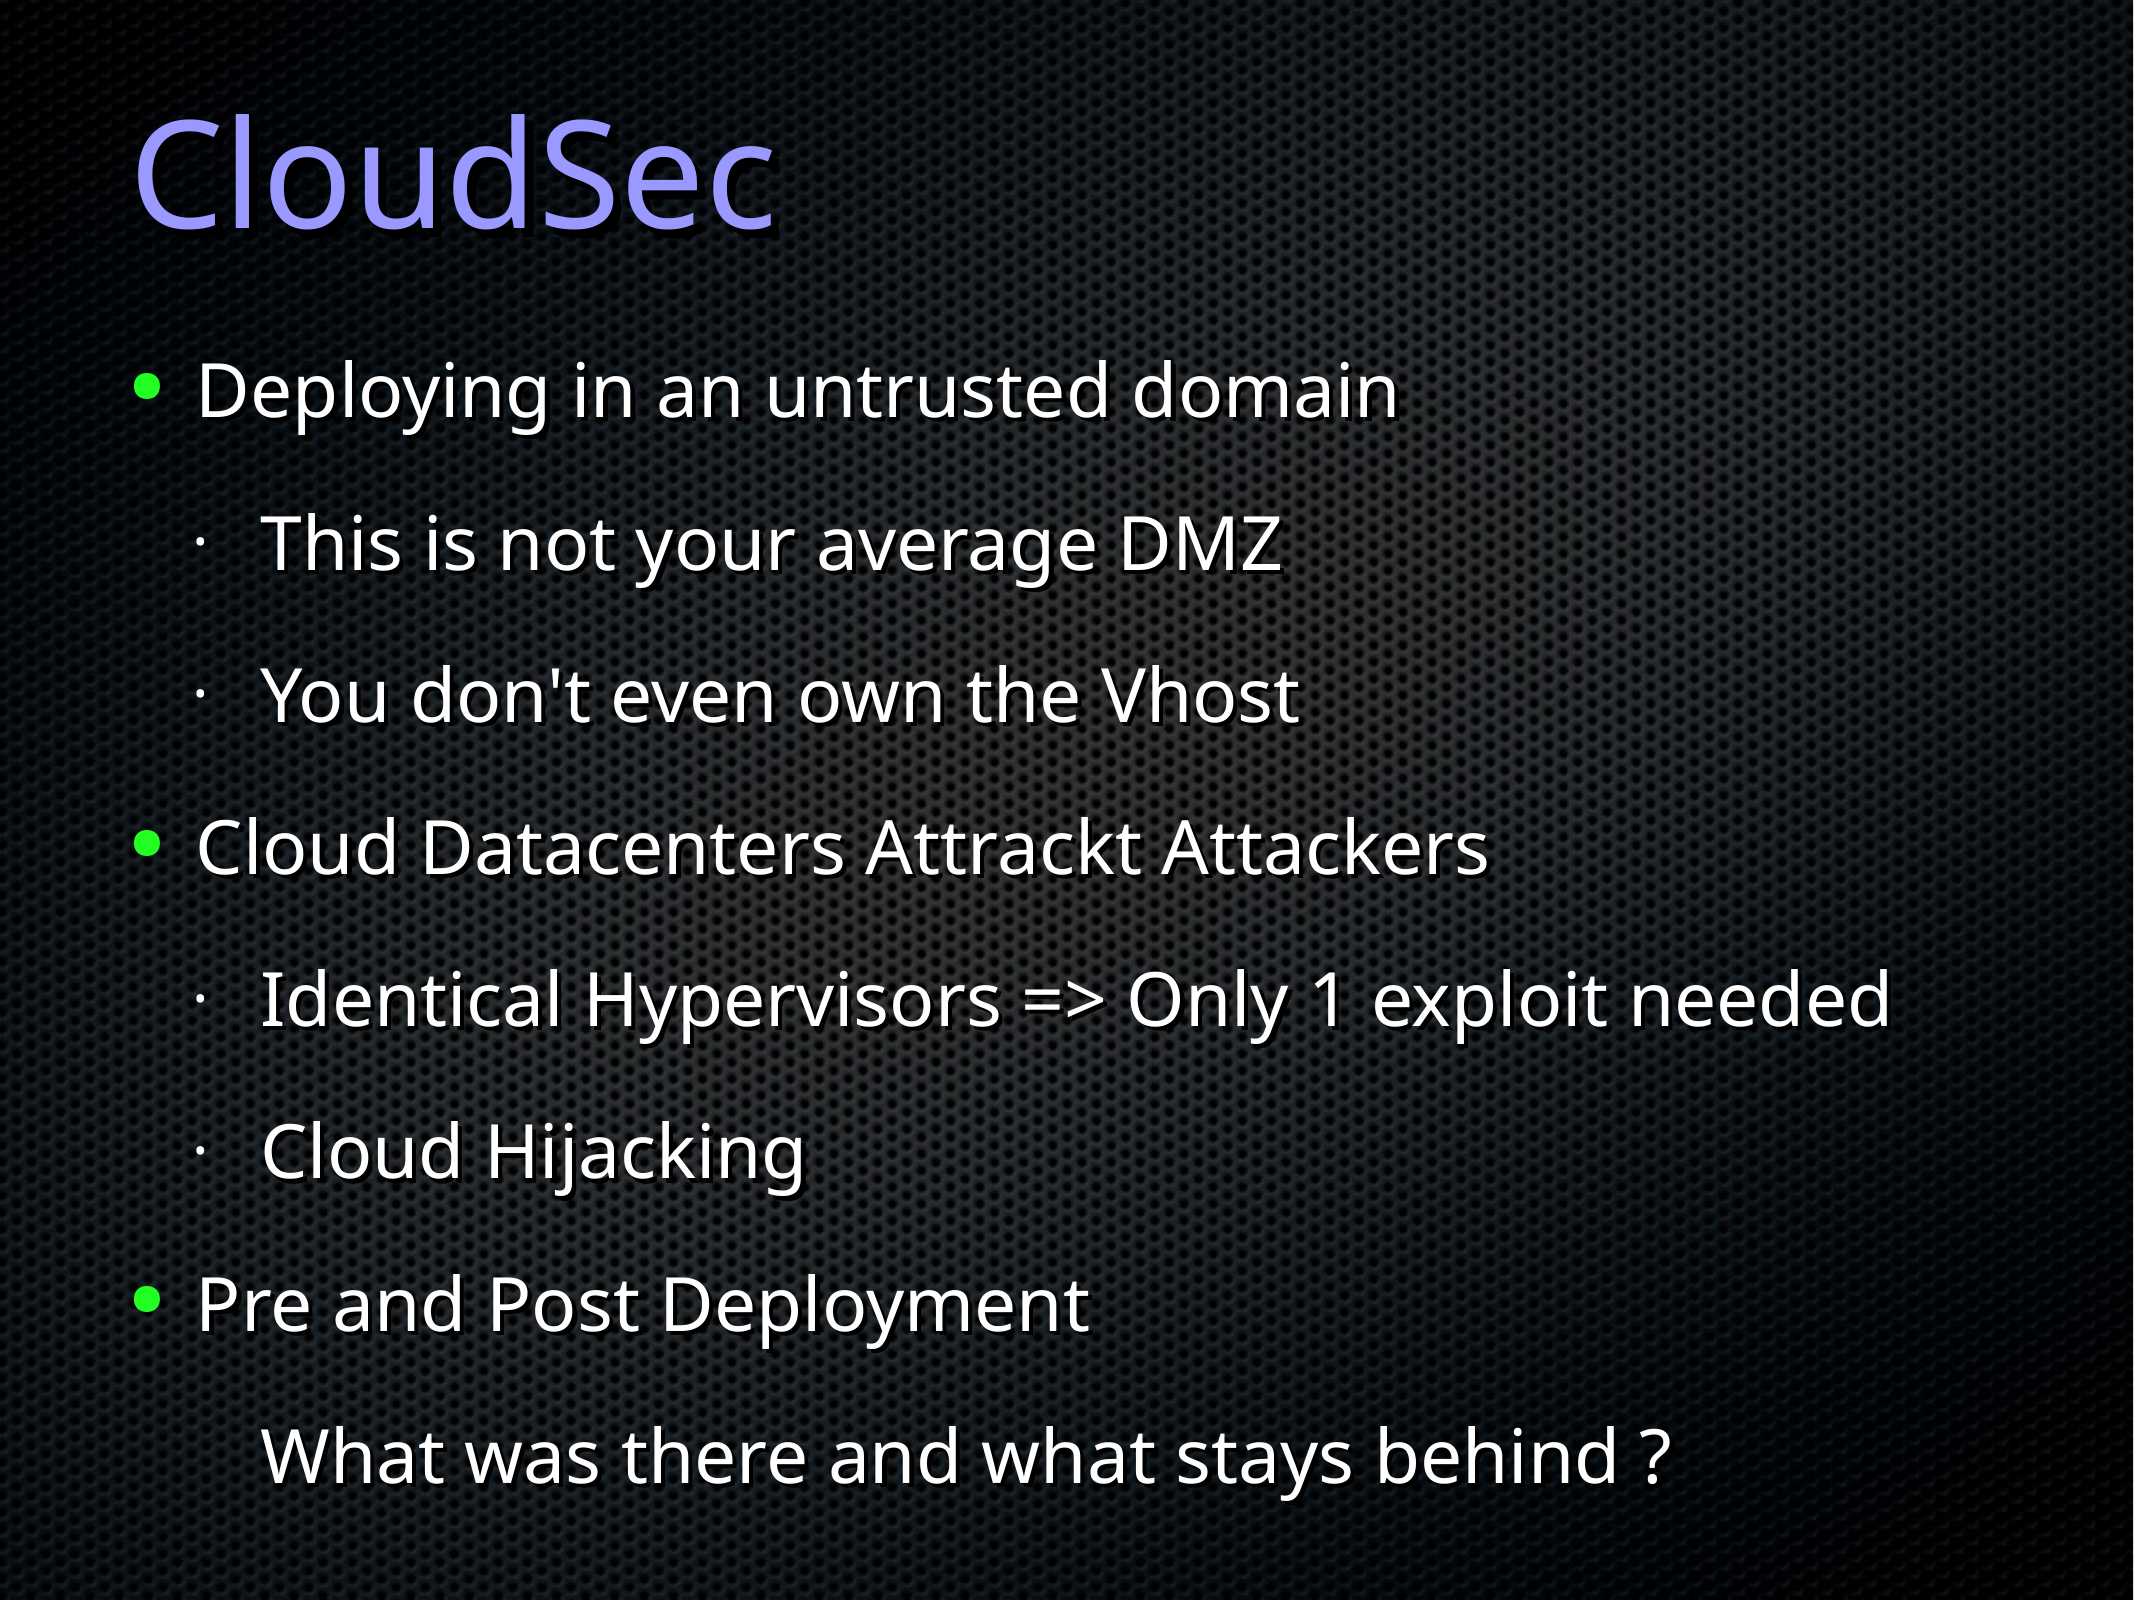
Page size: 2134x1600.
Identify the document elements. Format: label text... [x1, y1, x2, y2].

picture [0, 0, 2134, 1600]
title CloudSec [129, 41, 2005, 301]
list Deploying in an untrusted domain This is not your average DMZ You don't even own the Vhost Cloud Datacenters Attrackt Attackers Identical Hypervisors => Only 1 exploit needed Cloud Hijacking Pre and Post Deployment What was there and what stays behind ? [129, 337, 2005, 1600]
